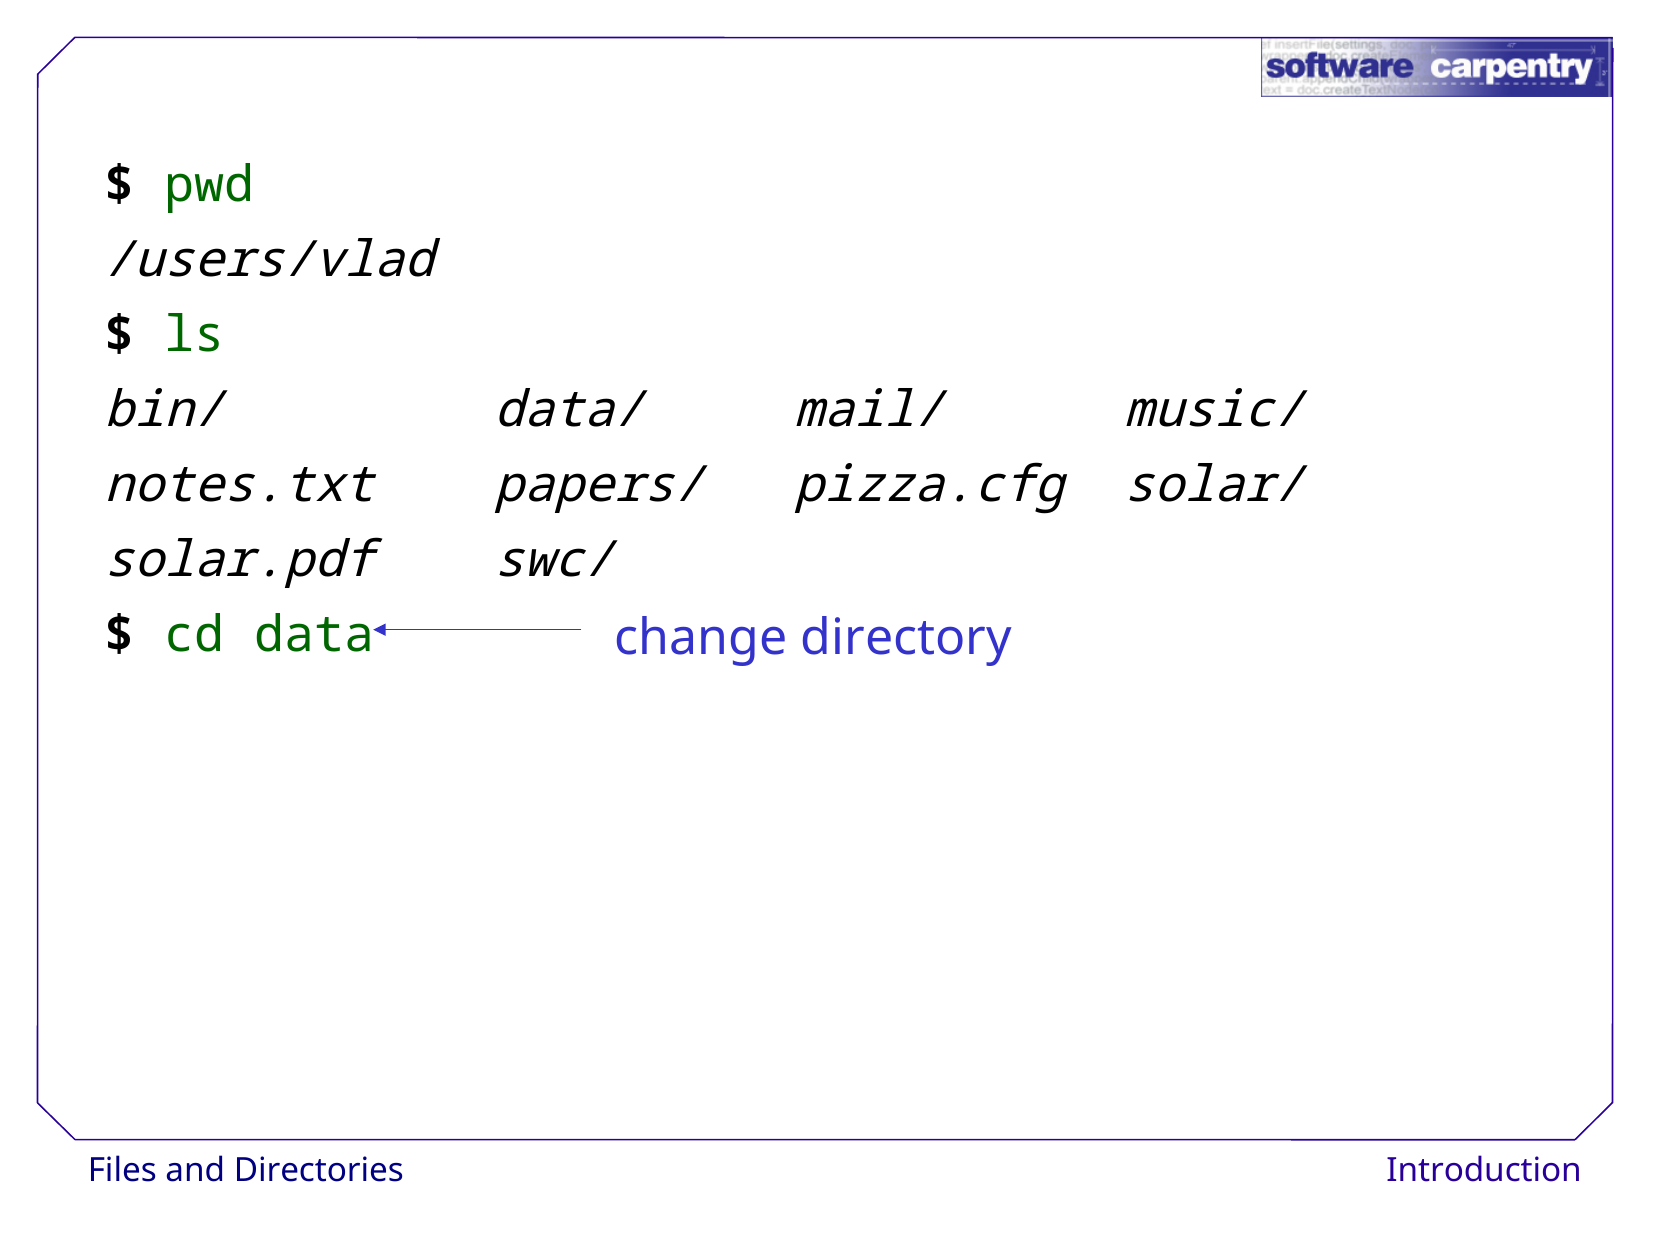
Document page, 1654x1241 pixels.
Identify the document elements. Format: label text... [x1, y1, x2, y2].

text_box change directory [600, 582, 1498, 914]
picture [1261, 39, 1613, 97]
text_box $ pwd /users/vlad $ ls bin/ data/ mail/ music/ notes.txt papers/ pizza.cfg solar/ solar.pdf swc/ $ cd data [89, 128, 1512, 1037]
